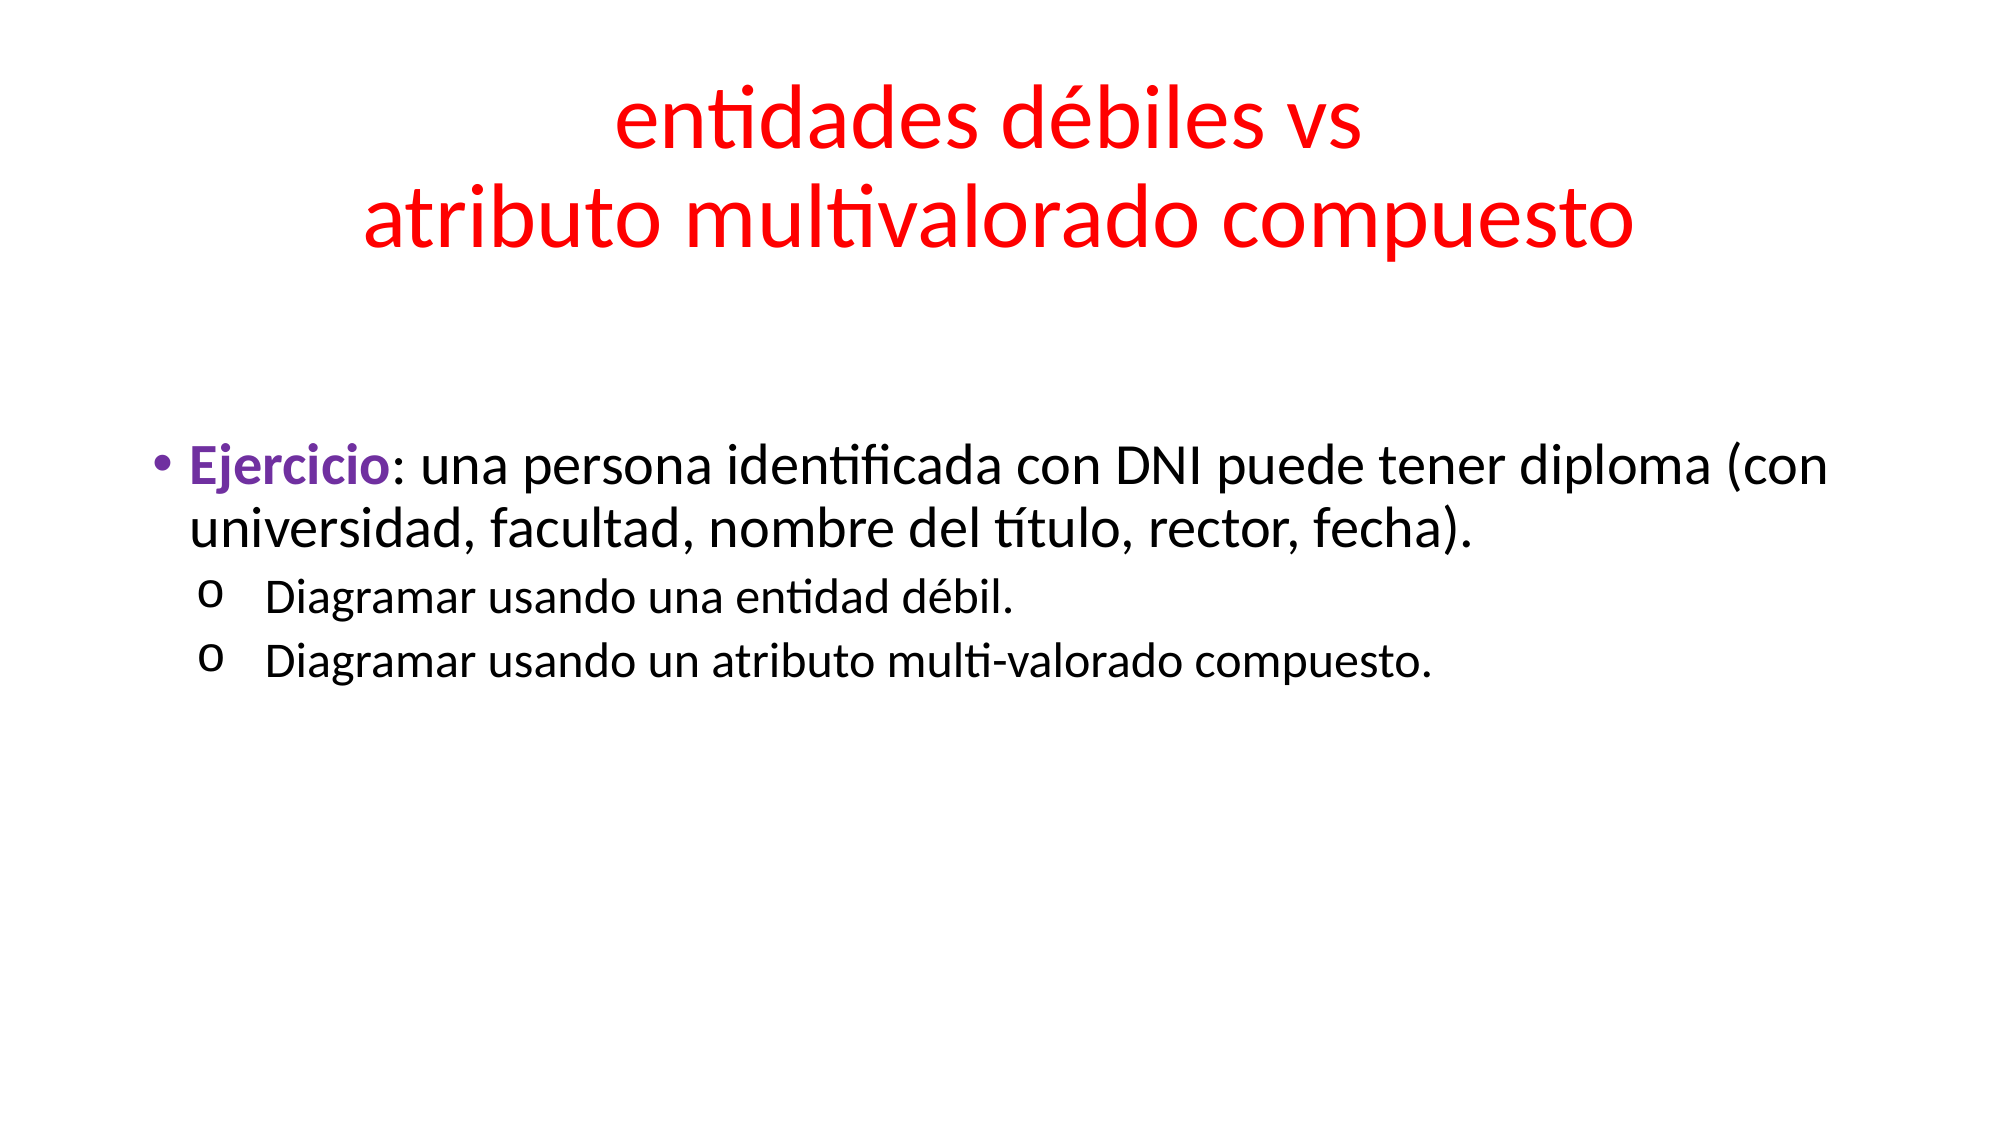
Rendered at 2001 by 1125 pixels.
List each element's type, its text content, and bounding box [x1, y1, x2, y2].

title entidades débiles vs atributo multivalorado compuesto [137, 59, 1863, 278]
list Ejercicio: una persona identificada con DNI puede tener diploma (con universidad, facultad, nombre del título, rector, fecha). Diagramar usando una entidad débil. Diagramar usando un atributo multi-valorado compuesto. [137, 299, 1863, 1014]
